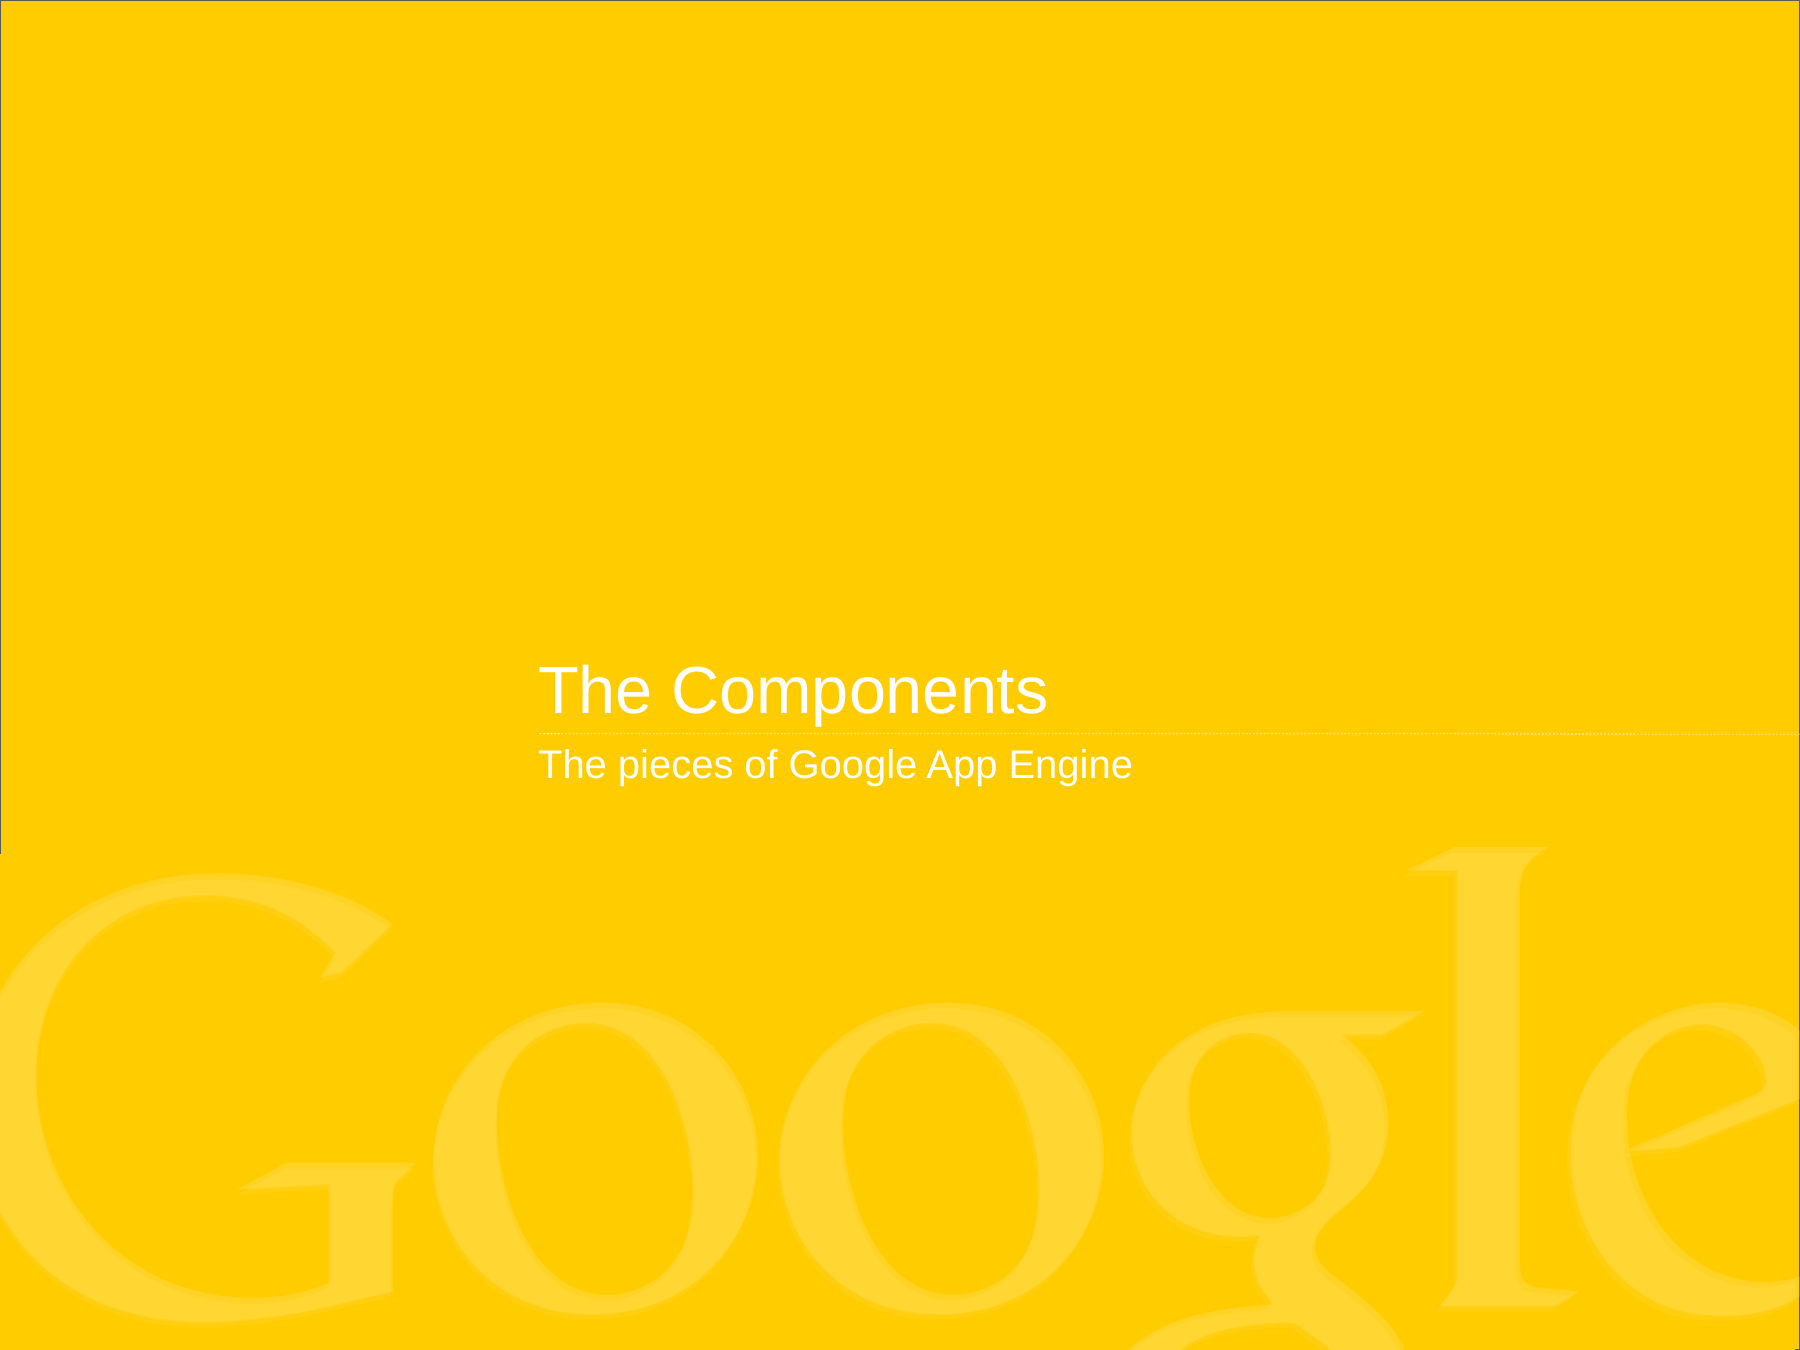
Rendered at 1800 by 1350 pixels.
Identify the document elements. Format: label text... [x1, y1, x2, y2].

picture [0, 847, 1800, 1350]
subtitle The pieces of Google App Engine [523, 734, 1752, 801]
title The Components [523, 638, 1752, 734]
